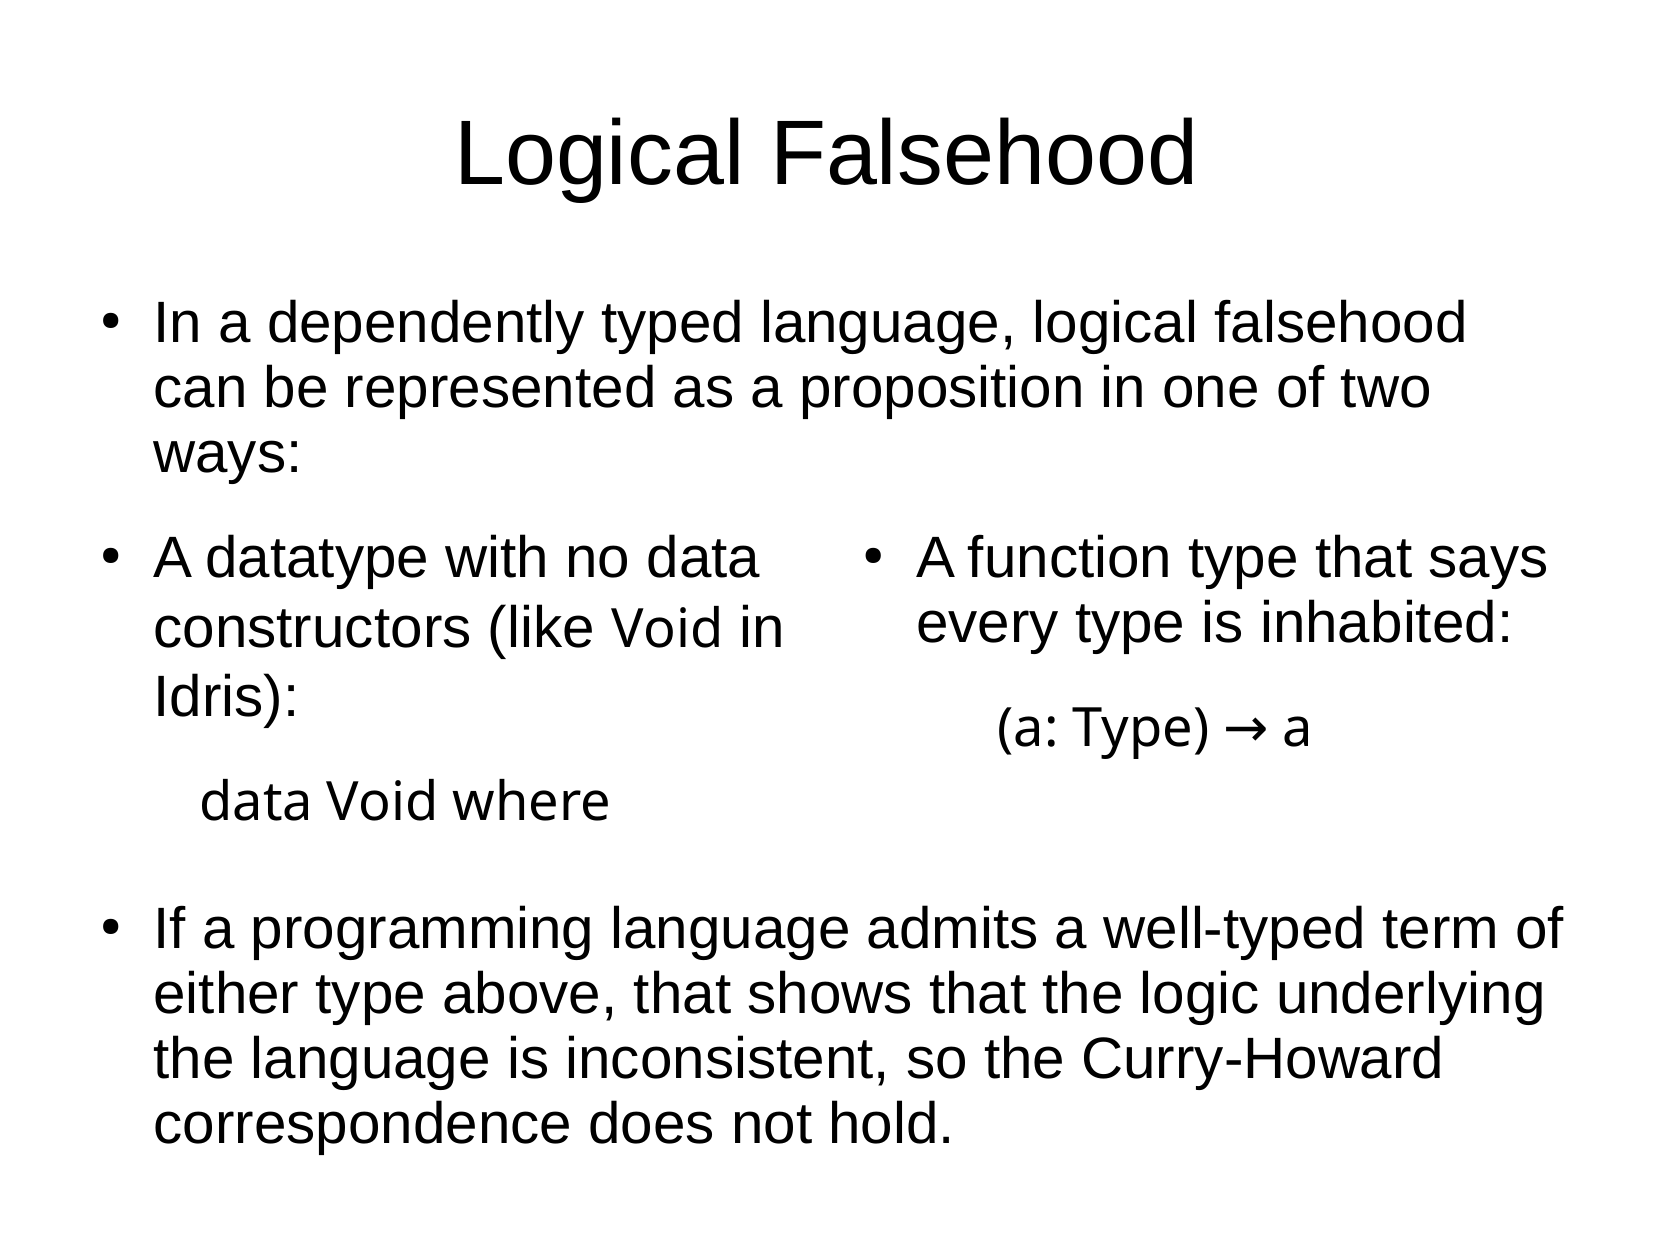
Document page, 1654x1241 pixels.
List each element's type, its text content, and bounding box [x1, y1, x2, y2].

list In a dependently typed language, logical falsehood can be represented as a proposition in one of two ways: [82, 290, 1576, 541]
list A datatype with no data constructors (like Void in Idris): data Void where [82, 525, 809, 886]
list A function type that says every type is inhabited: (a: Type) → a [845, 525, 1572, 871]
list If a programming language admits a well-typed term of either type above, that shows that the logic underlying the language is inconsistent, so the Curry-Howard correspondence does not hold. [82, 895, 1576, 1156]
title Logical Falsehood [82, 49, 1571, 257]
